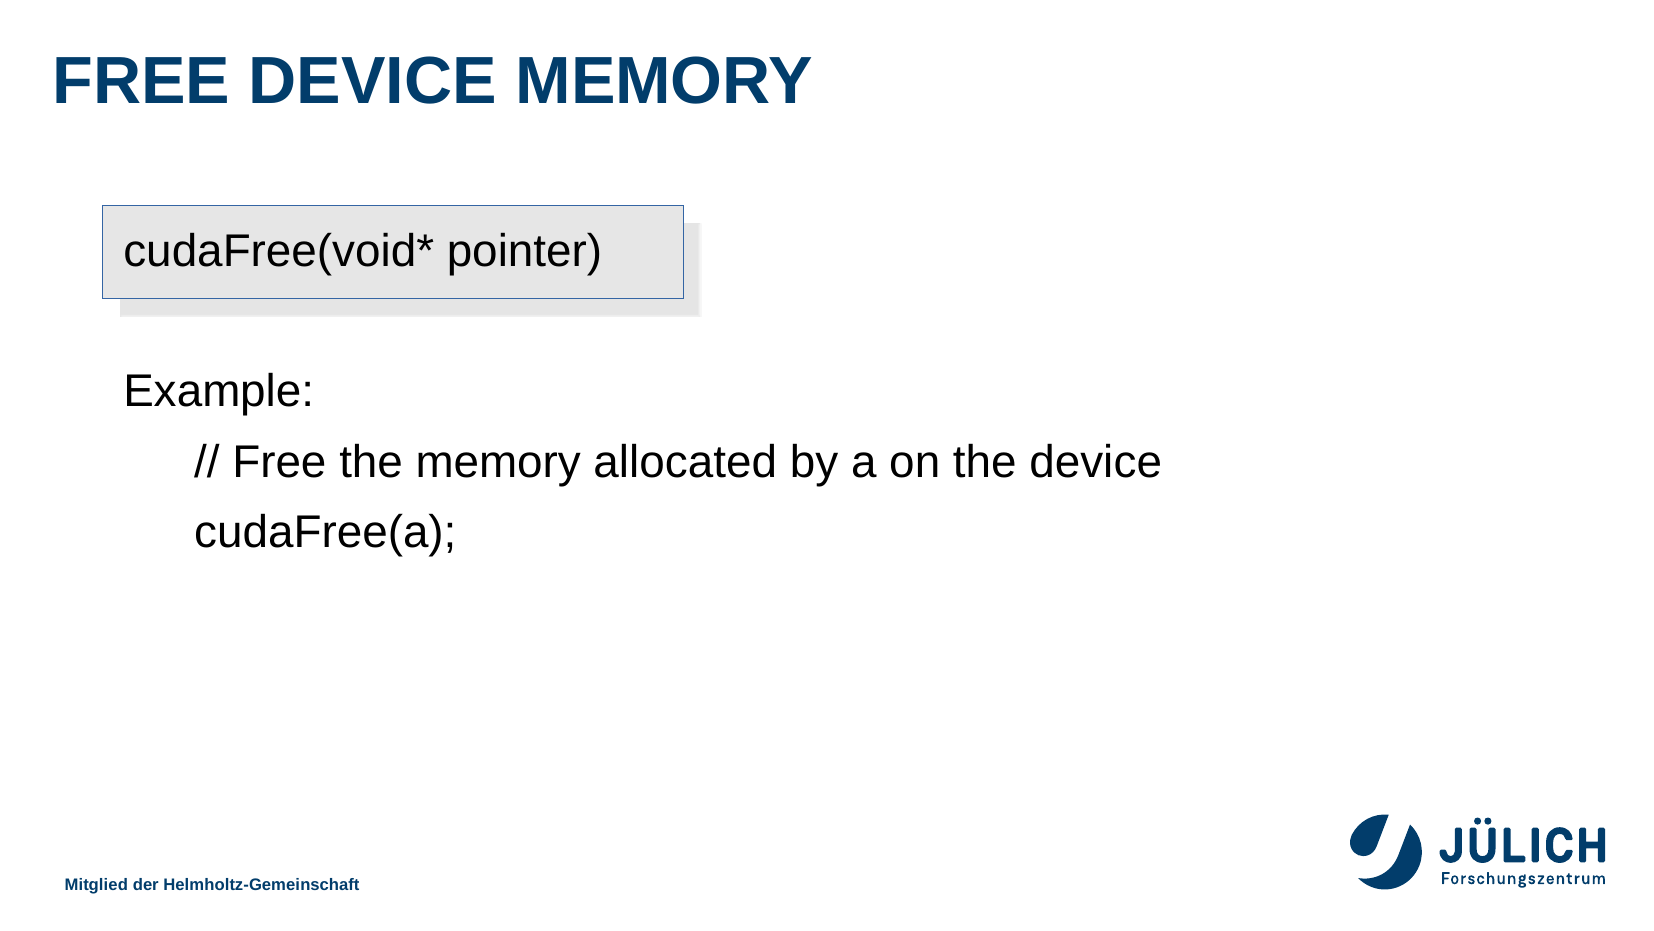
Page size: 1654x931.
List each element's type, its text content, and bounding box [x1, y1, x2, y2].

list cudaFree(void* pointer) Example: // Free the memory allocated by a on the device cudaFree(a); [52, 217, 1606, 757]
title Free device memory [52, 43, 1606, 194]
text_box [102, 205, 684, 217]
